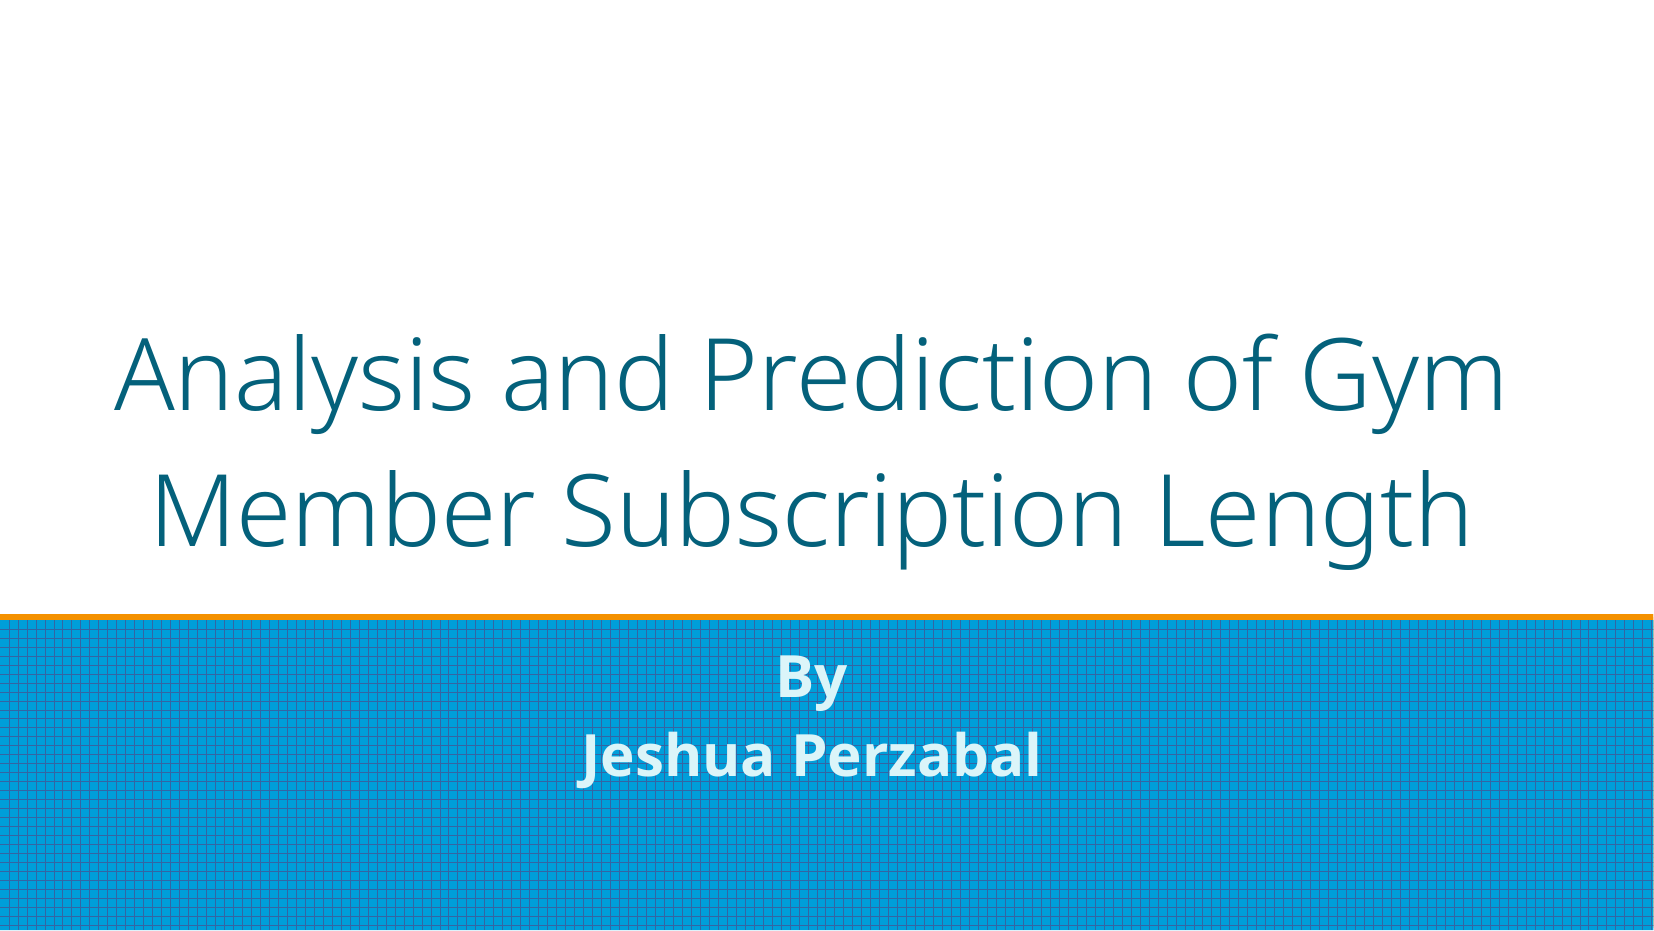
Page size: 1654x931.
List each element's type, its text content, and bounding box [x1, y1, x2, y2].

title Analysis and Prediction of Gym Member Subscription Length [73, 44, 1551, 576]
subtitle By Jeshua Perzabal [73, 634, 1551, 827]
